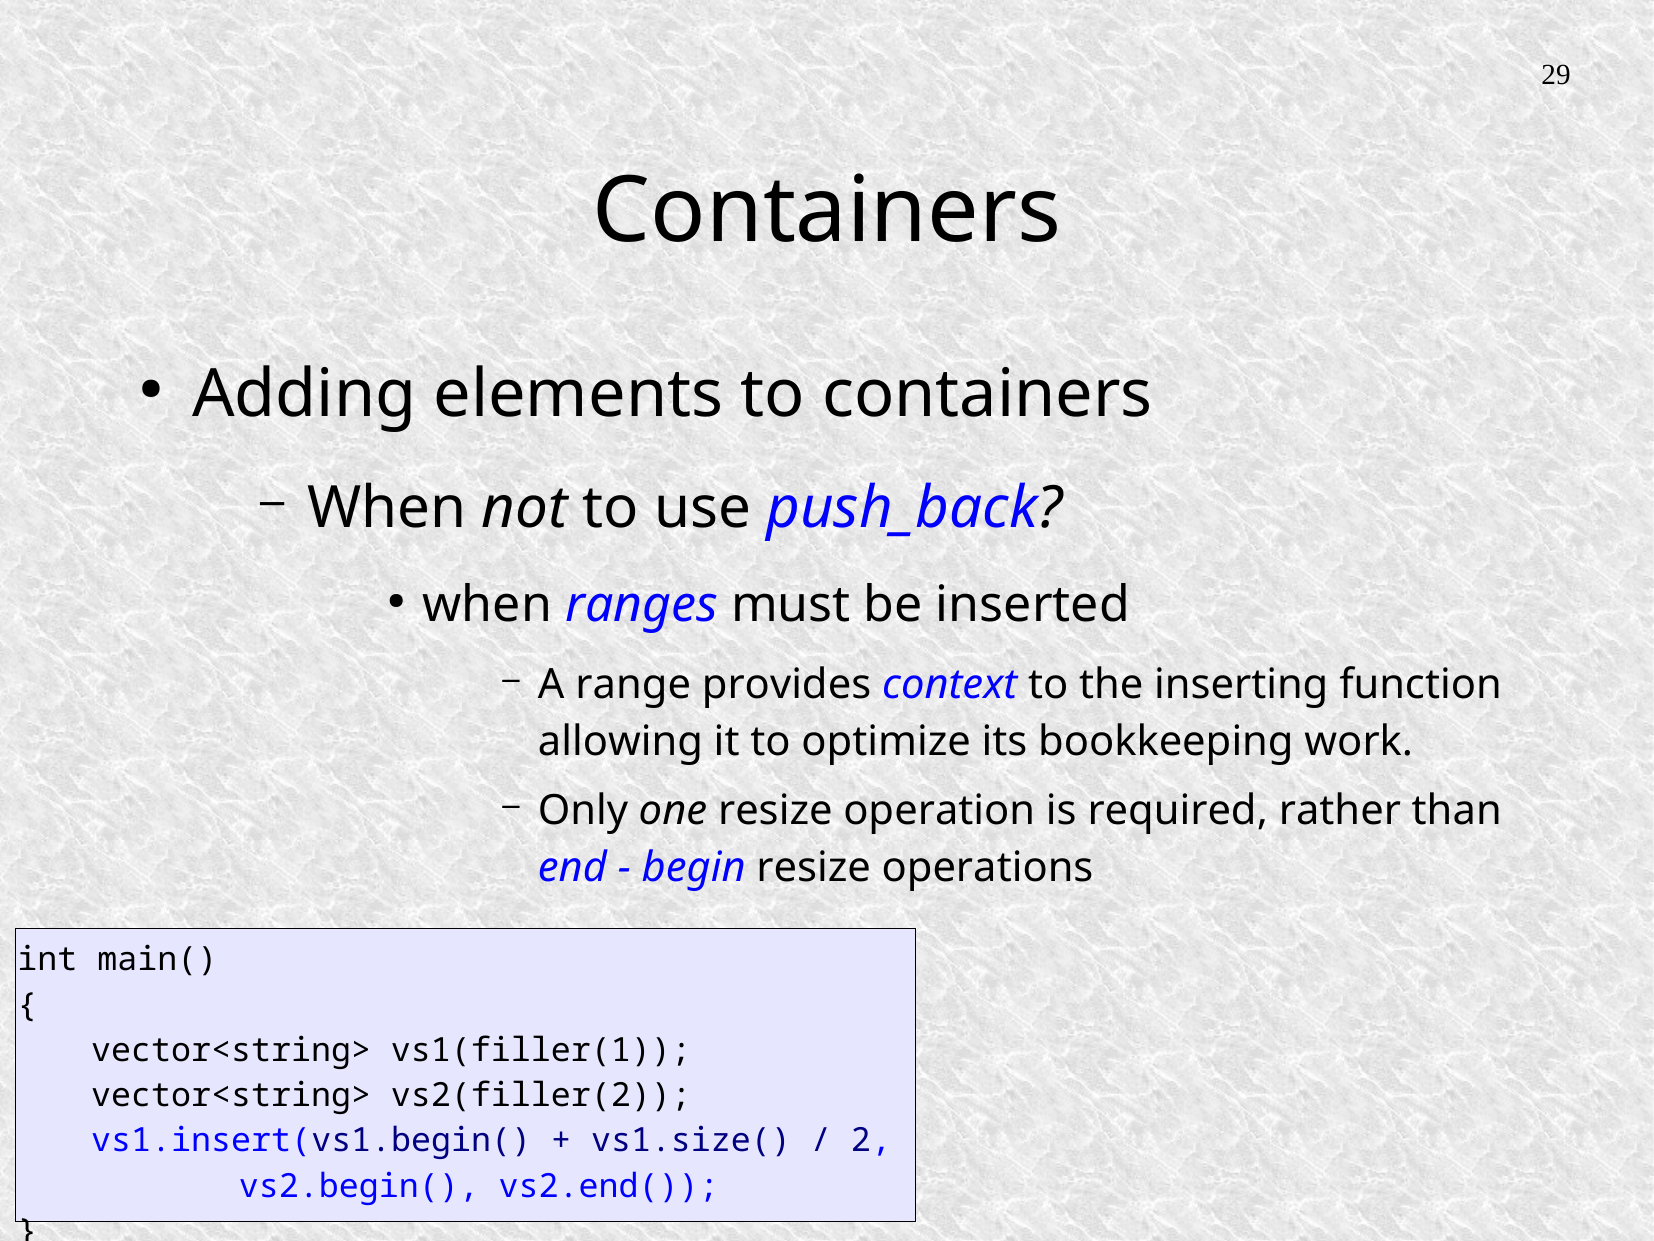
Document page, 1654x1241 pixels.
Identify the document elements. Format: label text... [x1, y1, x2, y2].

list Adding elements to containers When not to use push_back? when ranges must be inserted A range provides context to the inserting function allowing it to optimize its bookkeeping work. Only one resize operation is required, rather than end - begin resize operations [121, 344, 1521, 1188]
title Containers [121, 102, 1534, 311]
picture [0, 0, 1654, 1241]
text_box [15, 928, 916, 1222]
text_box int main() { vector<string> vs1(filler(1)); vector<string> vs2(filler(2)); vs1.insert(vs1.begin() + vs1.size() / 2, vs2.begin(), vs2.end()); } [17, 935, 992, 1241]
